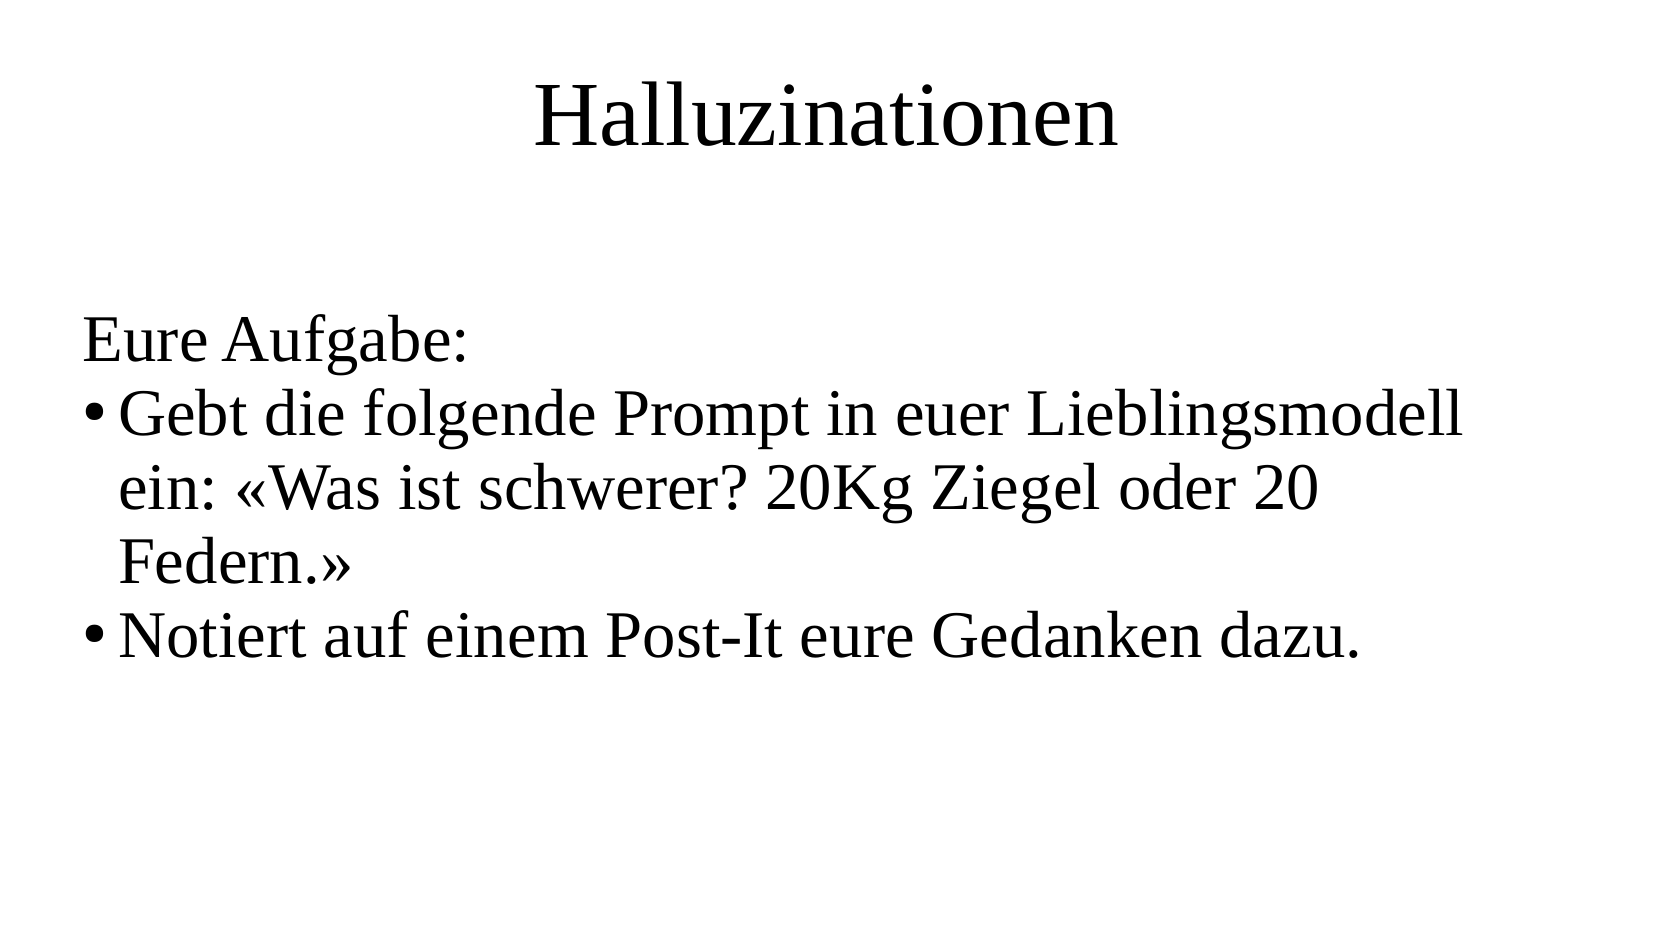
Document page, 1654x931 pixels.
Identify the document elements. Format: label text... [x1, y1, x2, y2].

subtitle Eure Aufgabe: Gebt die folgende Prompt in euer Lieblingsmodell ein: «Was ist schwerer? 20Kg Ziegel oder 20 Federn.» Notiert auf einem Post-It eure Gedanken dazu. [82, 217, 1571, 758]
title Halluzinationen [82, 37, 1571, 193]
